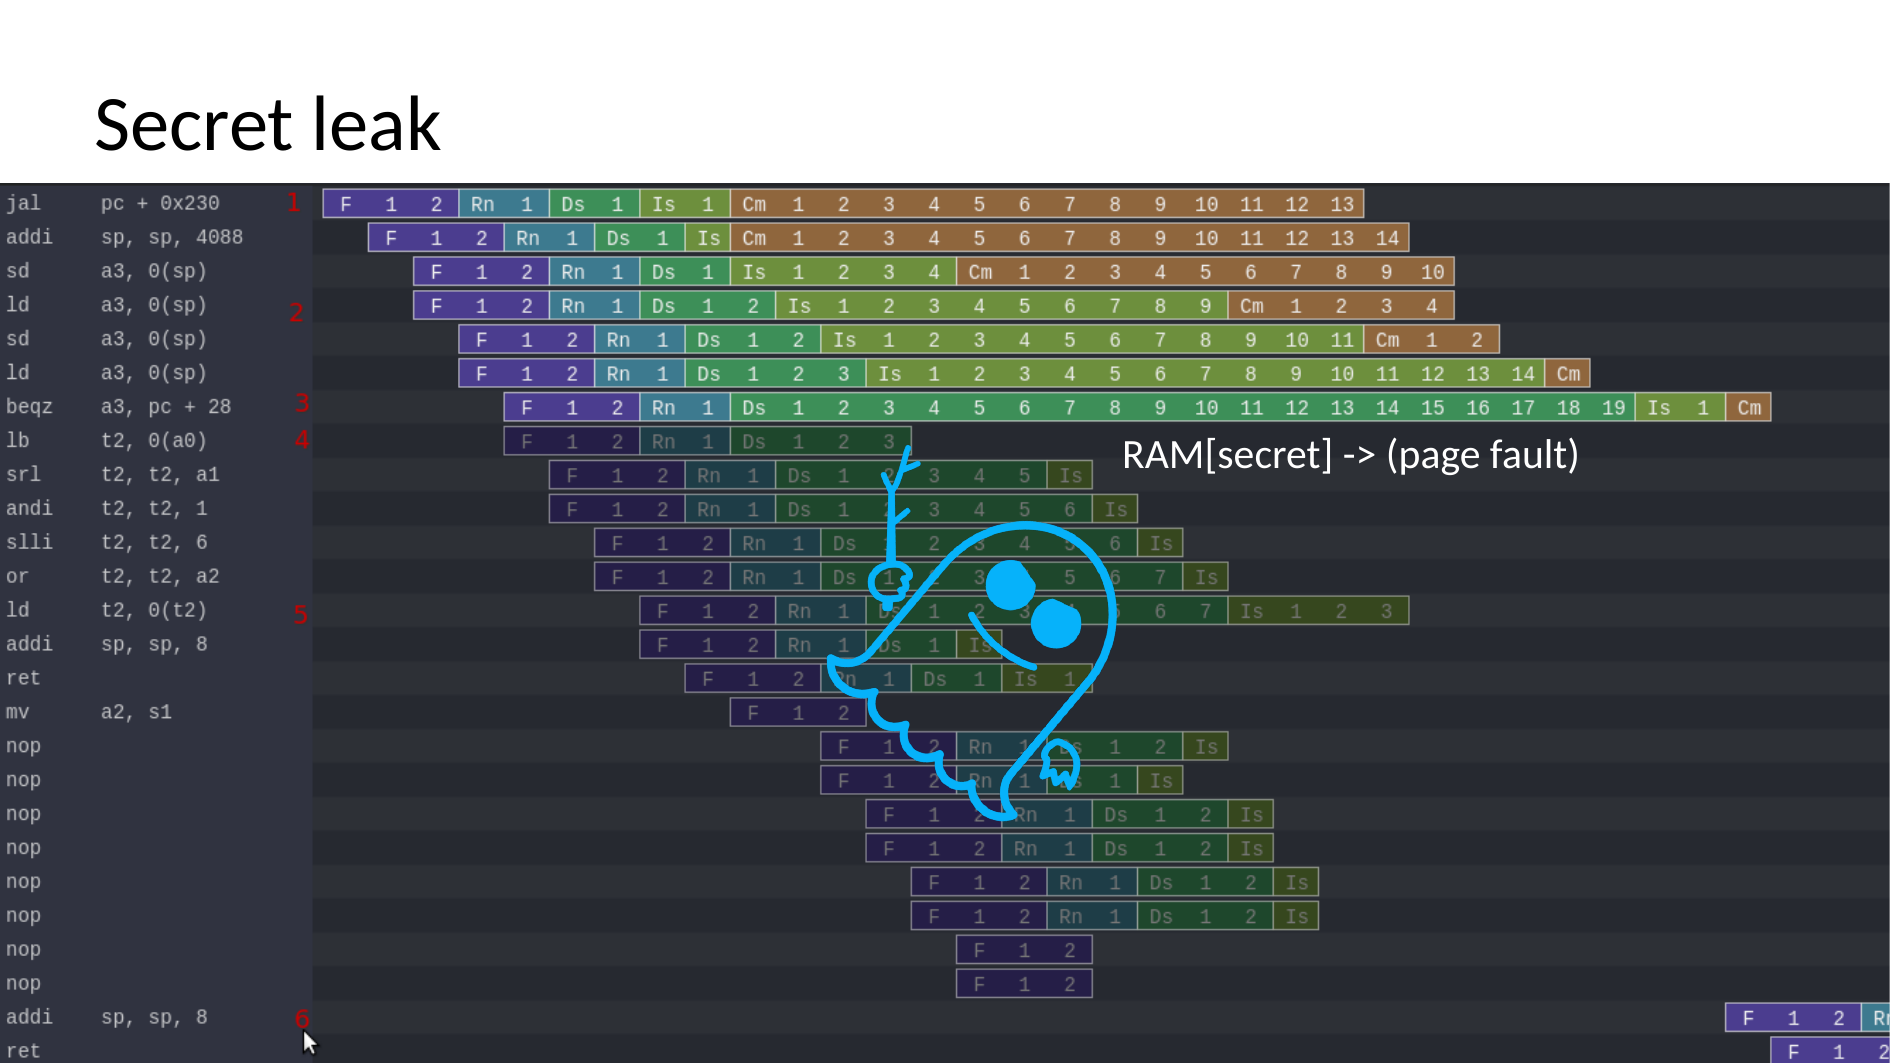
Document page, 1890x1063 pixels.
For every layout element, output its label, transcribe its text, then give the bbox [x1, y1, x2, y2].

title Secret leak [94, 42, 1796, 183]
picture [0, 183, 1890, 1063]
list RAM[secret] -> (page fault) [1051, 437, 1808, 496]
